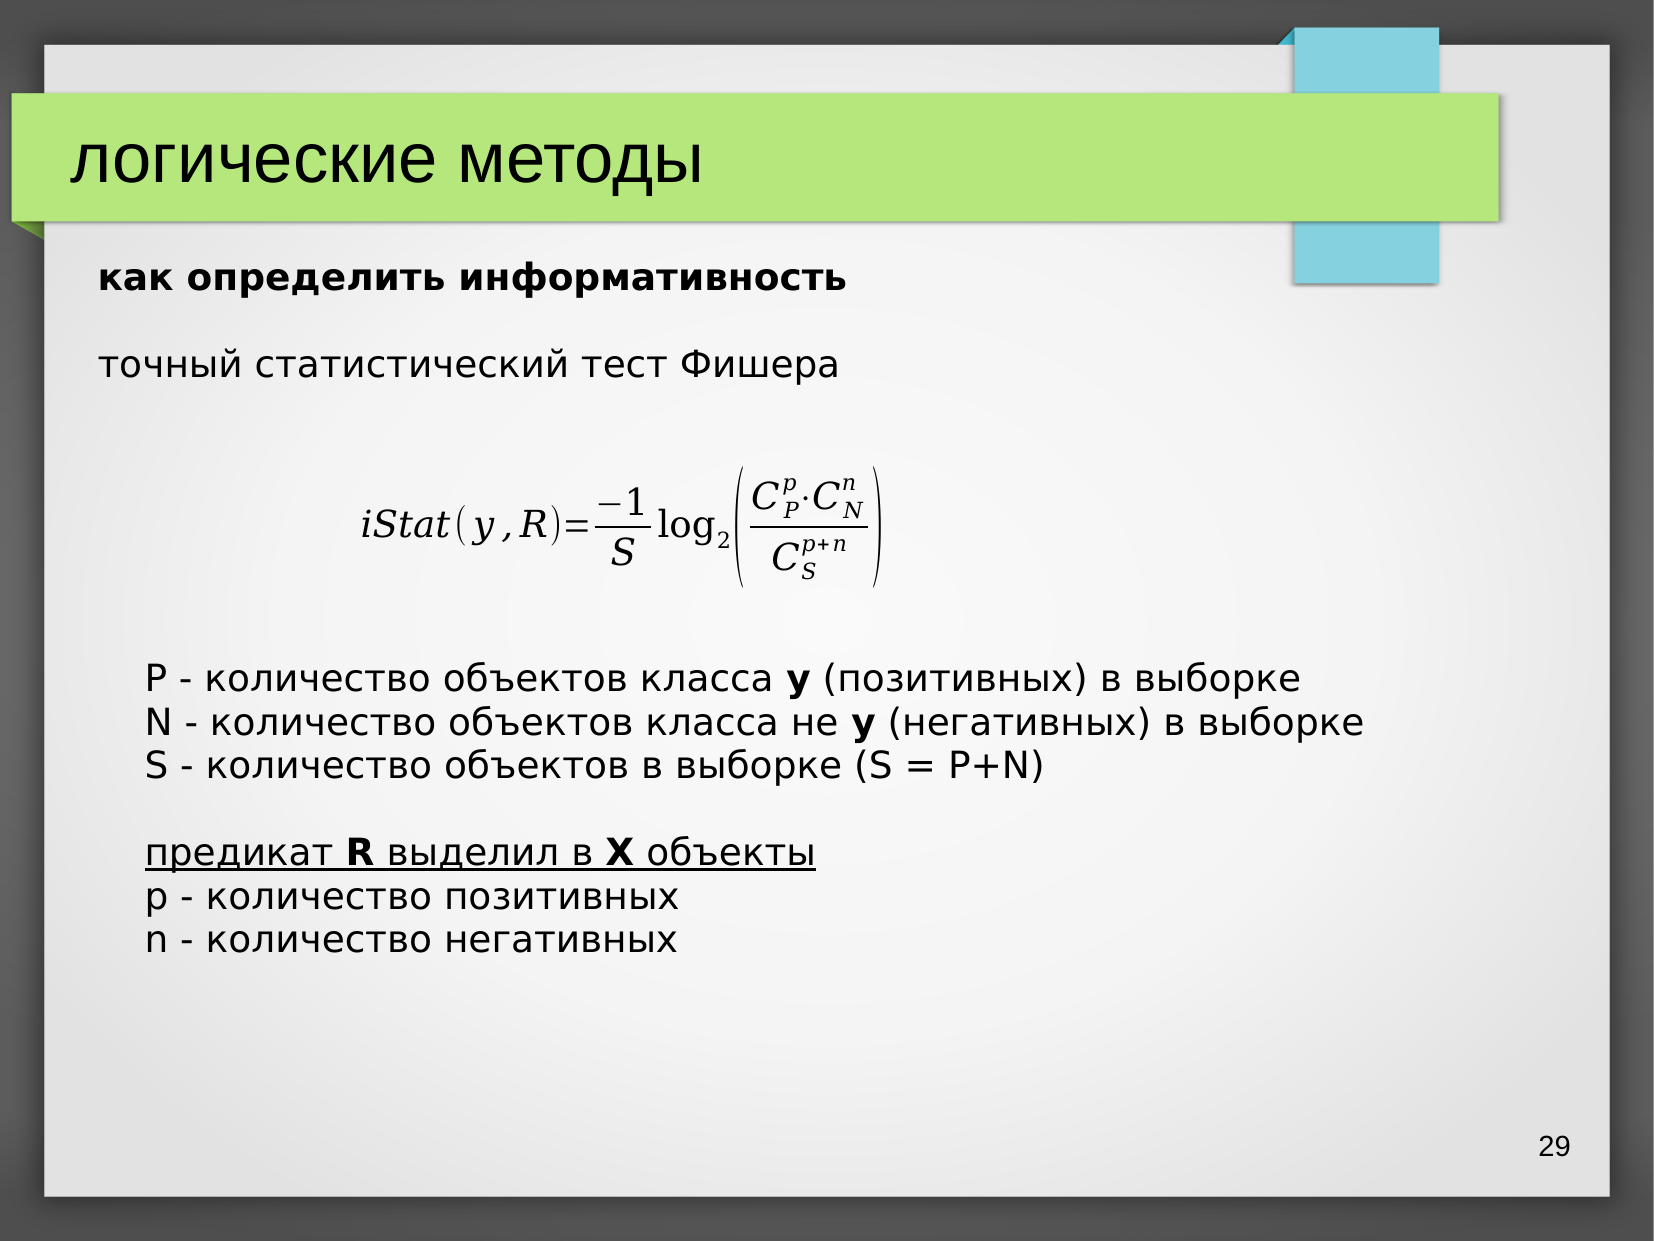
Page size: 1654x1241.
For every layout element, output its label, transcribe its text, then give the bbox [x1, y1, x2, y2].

title логические методы [70, 118, 1205, 199]
text_box как определить информативность точный статистический тест Фишера [82, 248, 1052, 394]
text_box P - количество объектов класса y (позитивных) в выборке N - количество объектов класса не y (негативных) в выборке S - количество объектов в выборке (S = P+N) предикат R выделил в X объекты p - количество позитивных n - количество негативных [129, 649, 1453, 1013]
chart [354, 463, 890, 591]
picture [0, 0, 1654, 1241]
